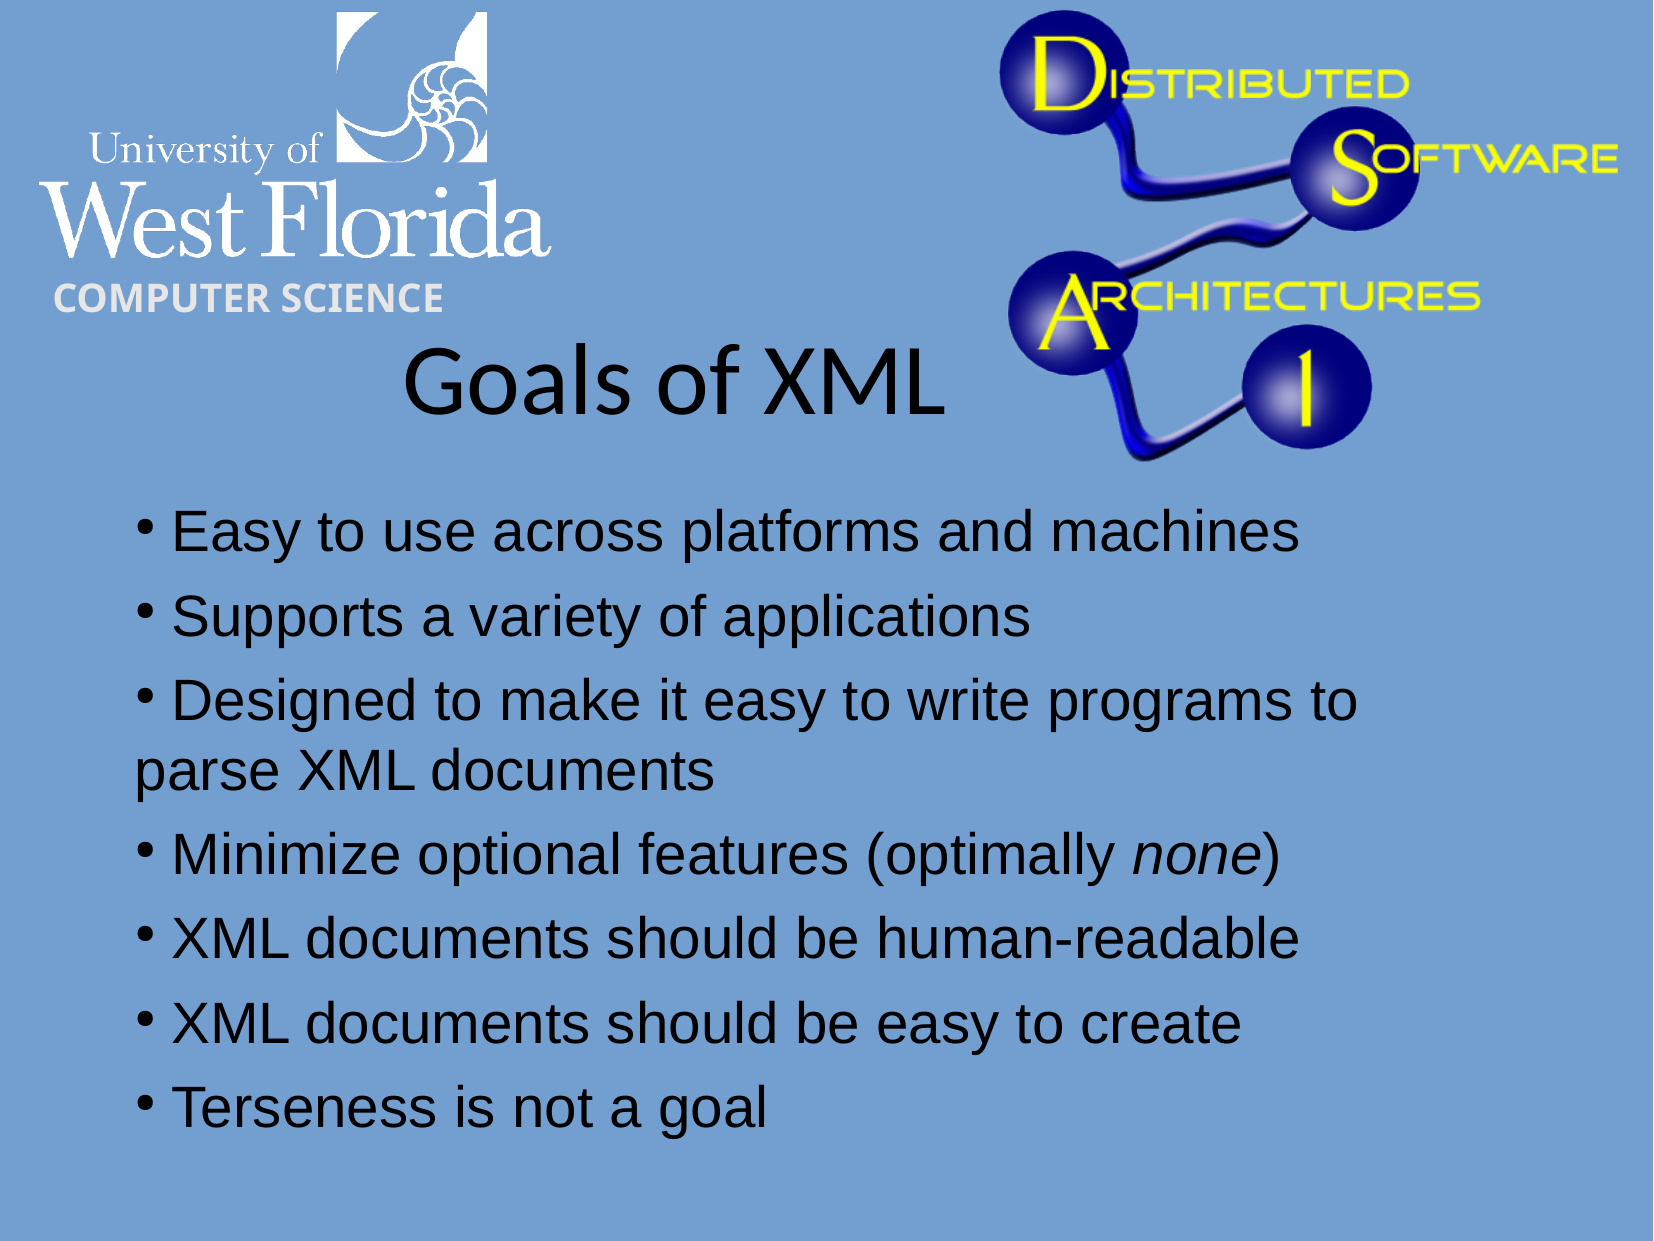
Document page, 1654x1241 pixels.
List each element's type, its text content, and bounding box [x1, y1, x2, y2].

picture [910, 0, 1654, 506]
text_box COMPUTER SCIENCE [37, 262, 563, 302]
list Easy to use across platforms and machines Supports a variety of applications Designed to make it easy to write programs to parse XML documents Minimize optional features (optimally none) XML documents should be human-readable XML documents should be easy to create Terseness is not a goal [120, 485, 1471, 1156]
title Goals of XML [0, 302, 1351, 446]
picture [37, 0, 559, 262]
